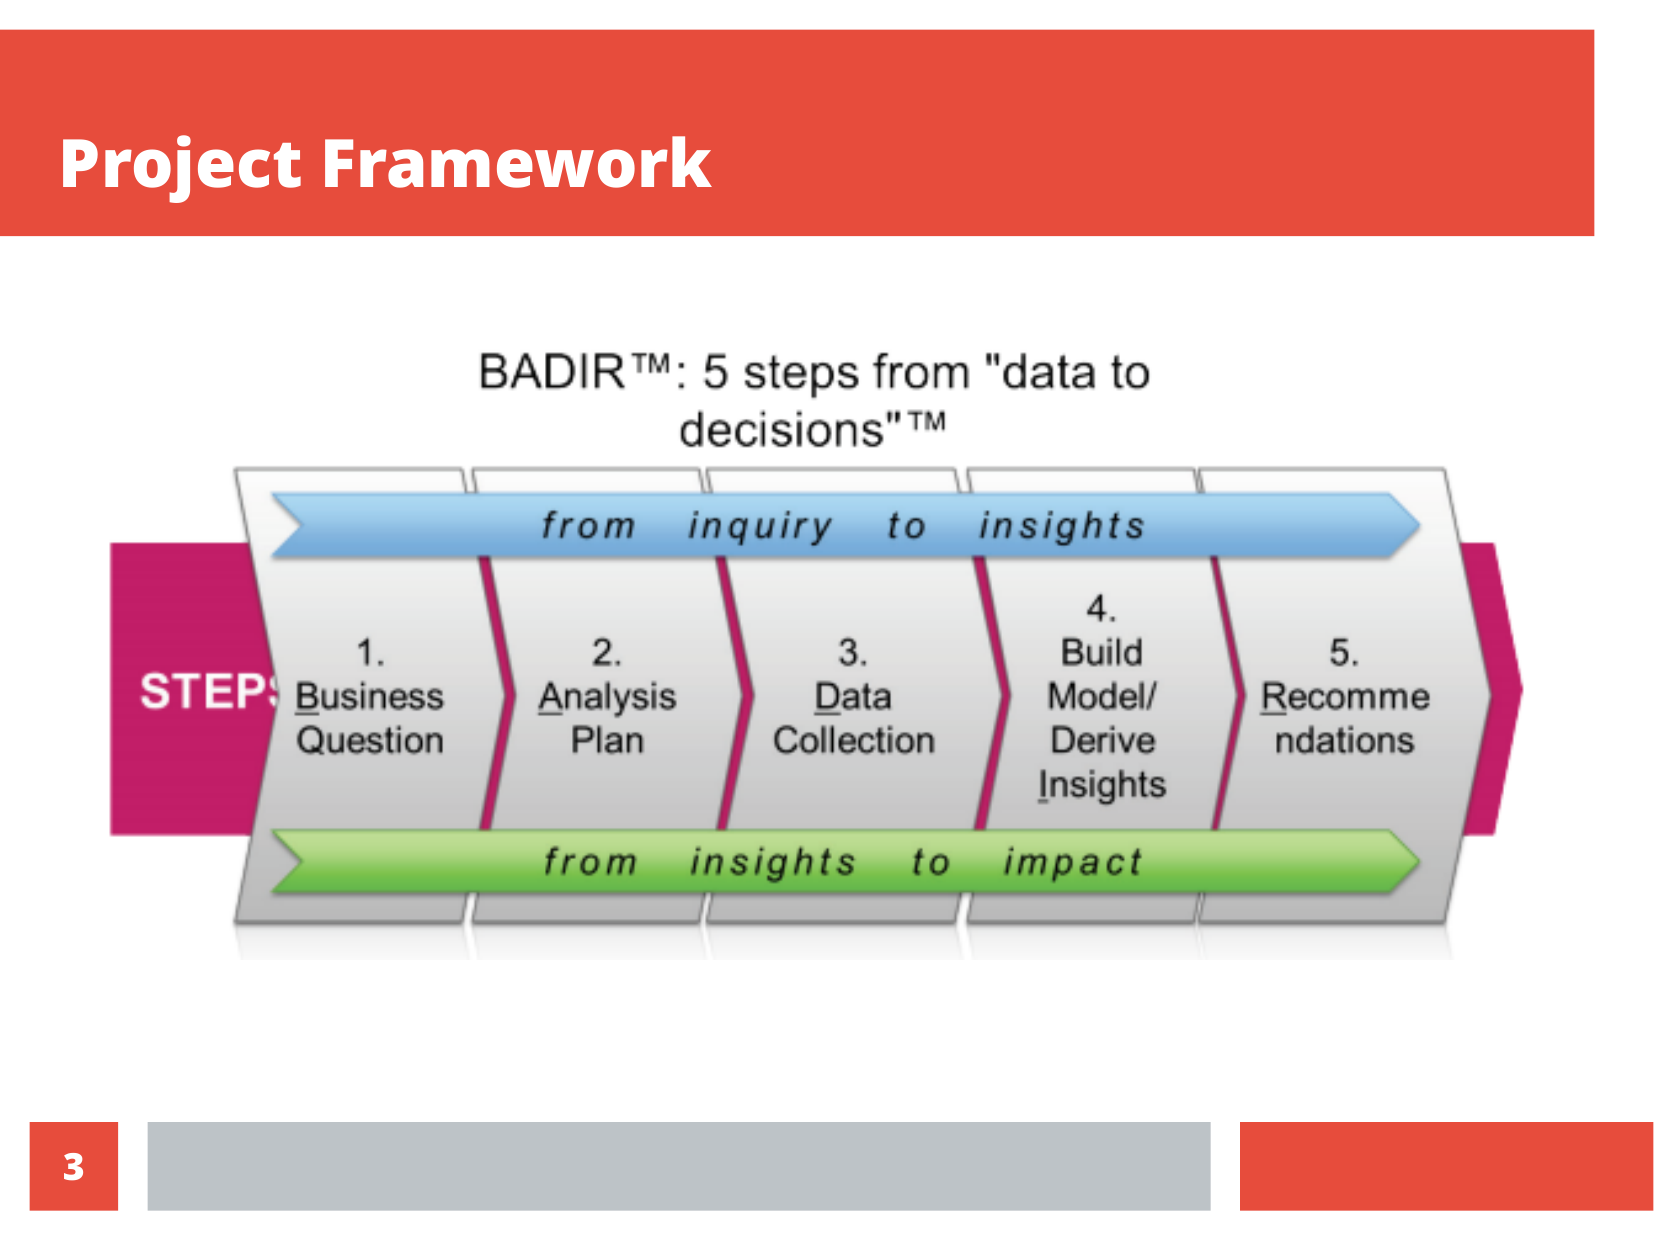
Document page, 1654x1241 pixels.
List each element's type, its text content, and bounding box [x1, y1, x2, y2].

picture [64, 344, 1568, 961]
title Project Framework [59, 59, 1595, 207]
